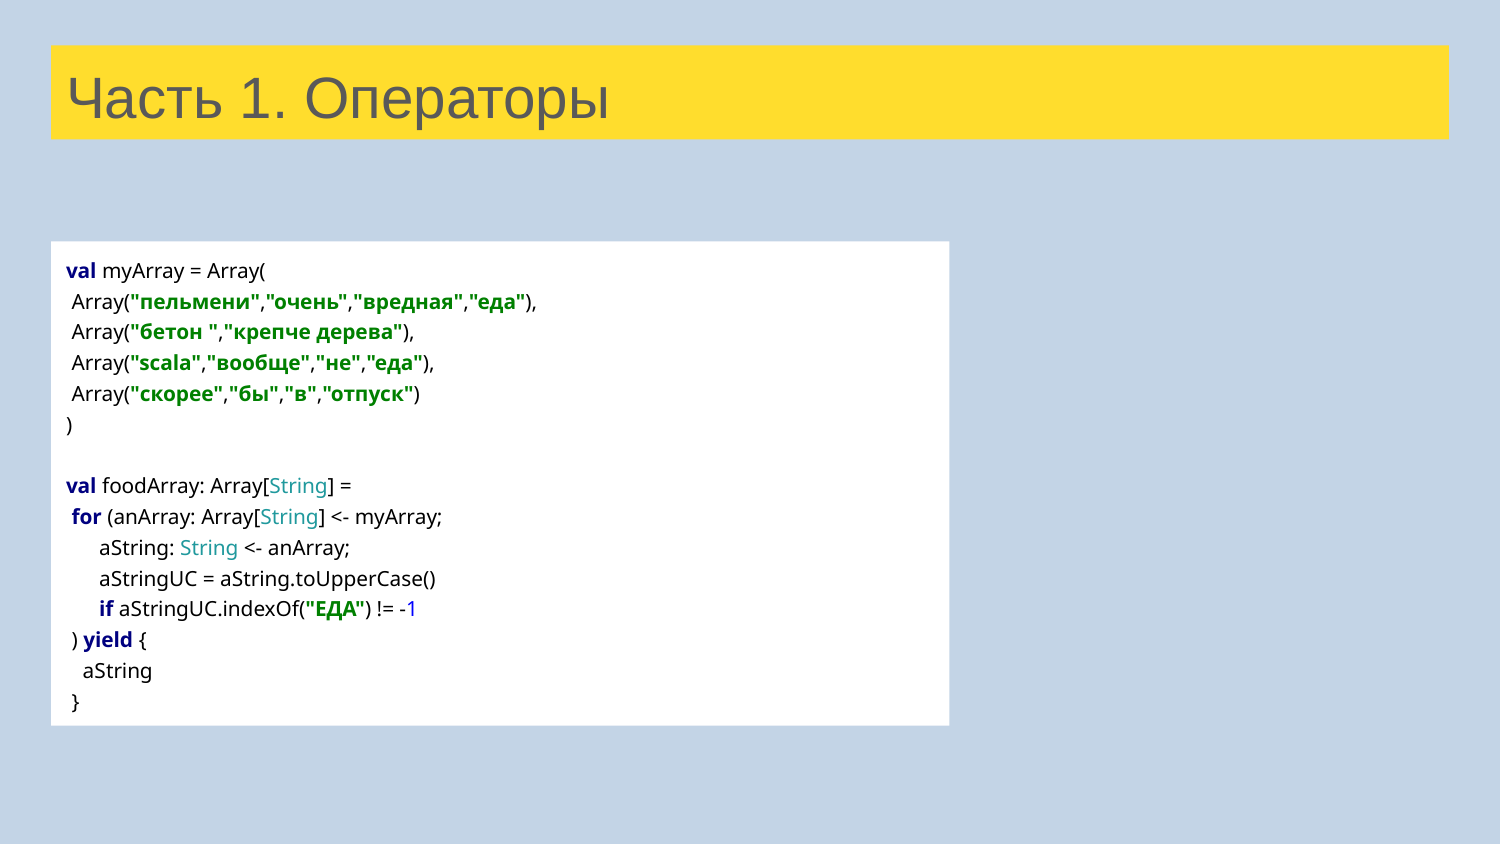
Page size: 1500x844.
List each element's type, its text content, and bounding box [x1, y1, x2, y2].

title Часть 1. Операторы [51, 45, 1449, 140]
text_box val myArray = Array( Array("пельмени","очень","вредная","еда"), Array("бетон ","крепче дерева"), Array("scala","вообще","не","еда"), Array("скорее","бы","в","отпуск") ) val foodArray: Array[String] = for (anArray: Array[String] <- myArray; aString: String <- anArray; aStringUC = aString.toUpperCase() if aStringUC.indexOf("ЕДА") != -1 ) yield { aString } [51, 241, 950, 726]
